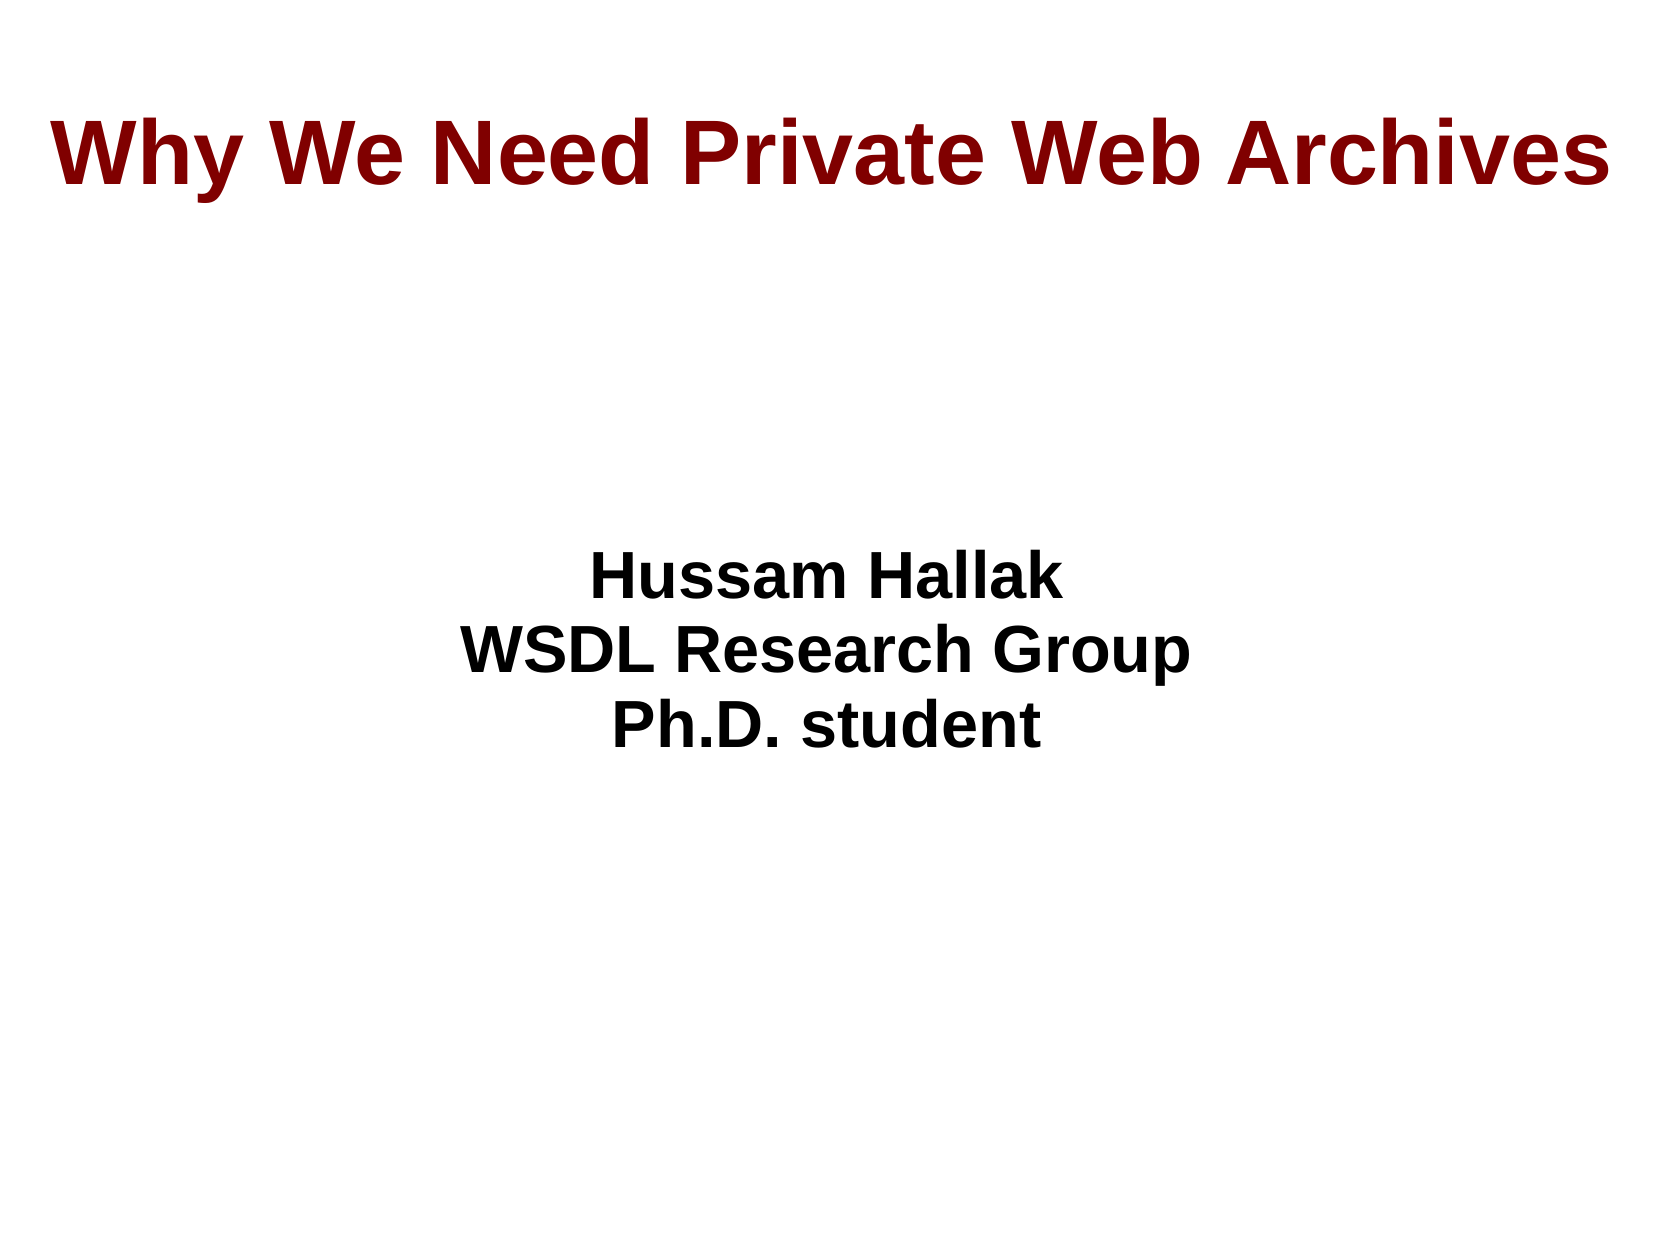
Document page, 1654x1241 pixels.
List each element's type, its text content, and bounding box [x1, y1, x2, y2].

title Why We Need Private Web Archives [30, 49, 1636, 257]
subtitle Hussam Hallak WSDL Research Group Ph.D. student [82, 290, 1571, 1010]
